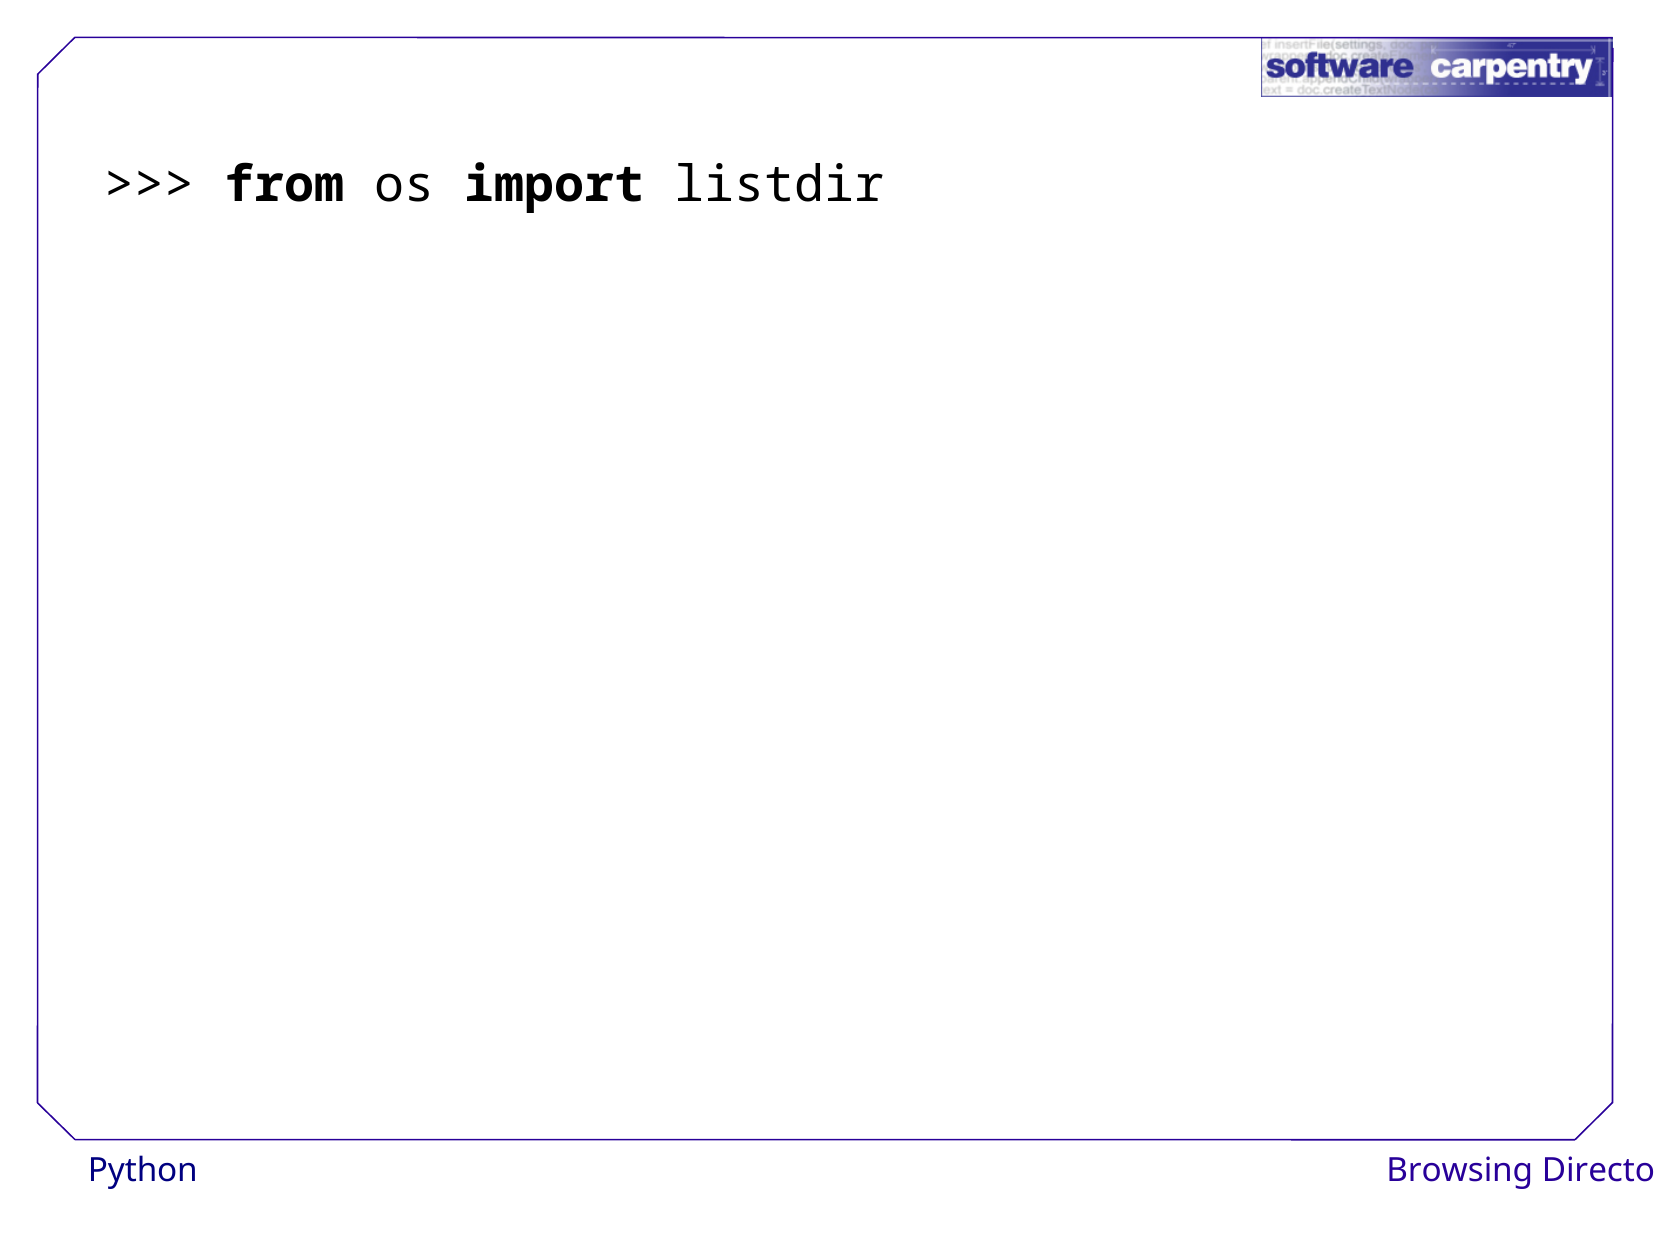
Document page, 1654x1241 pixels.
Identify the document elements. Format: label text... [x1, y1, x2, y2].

picture [1261, 39, 1613, 97]
text_box >>> from os import listdir [89, 128, 1512, 1037]
